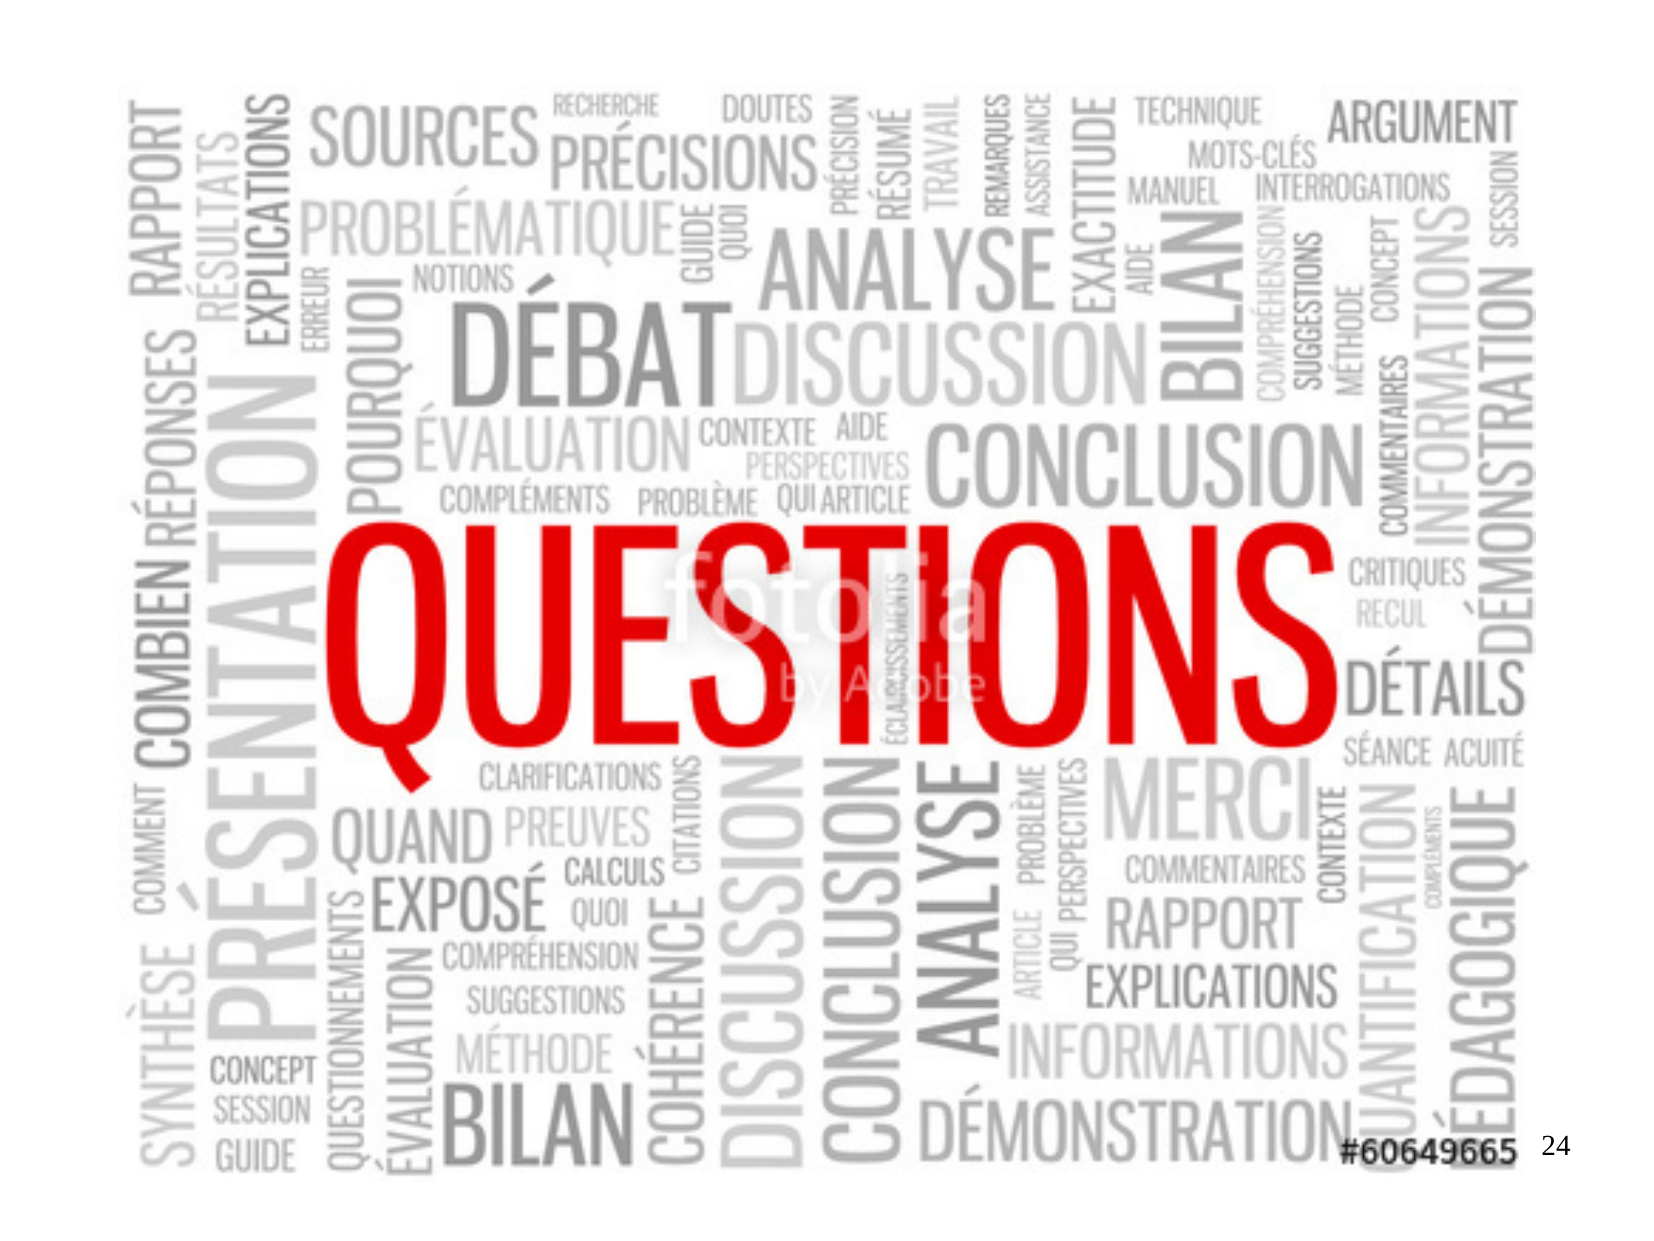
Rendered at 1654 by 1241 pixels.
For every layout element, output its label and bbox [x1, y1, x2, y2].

picture [118, 84, 1536, 1182]
